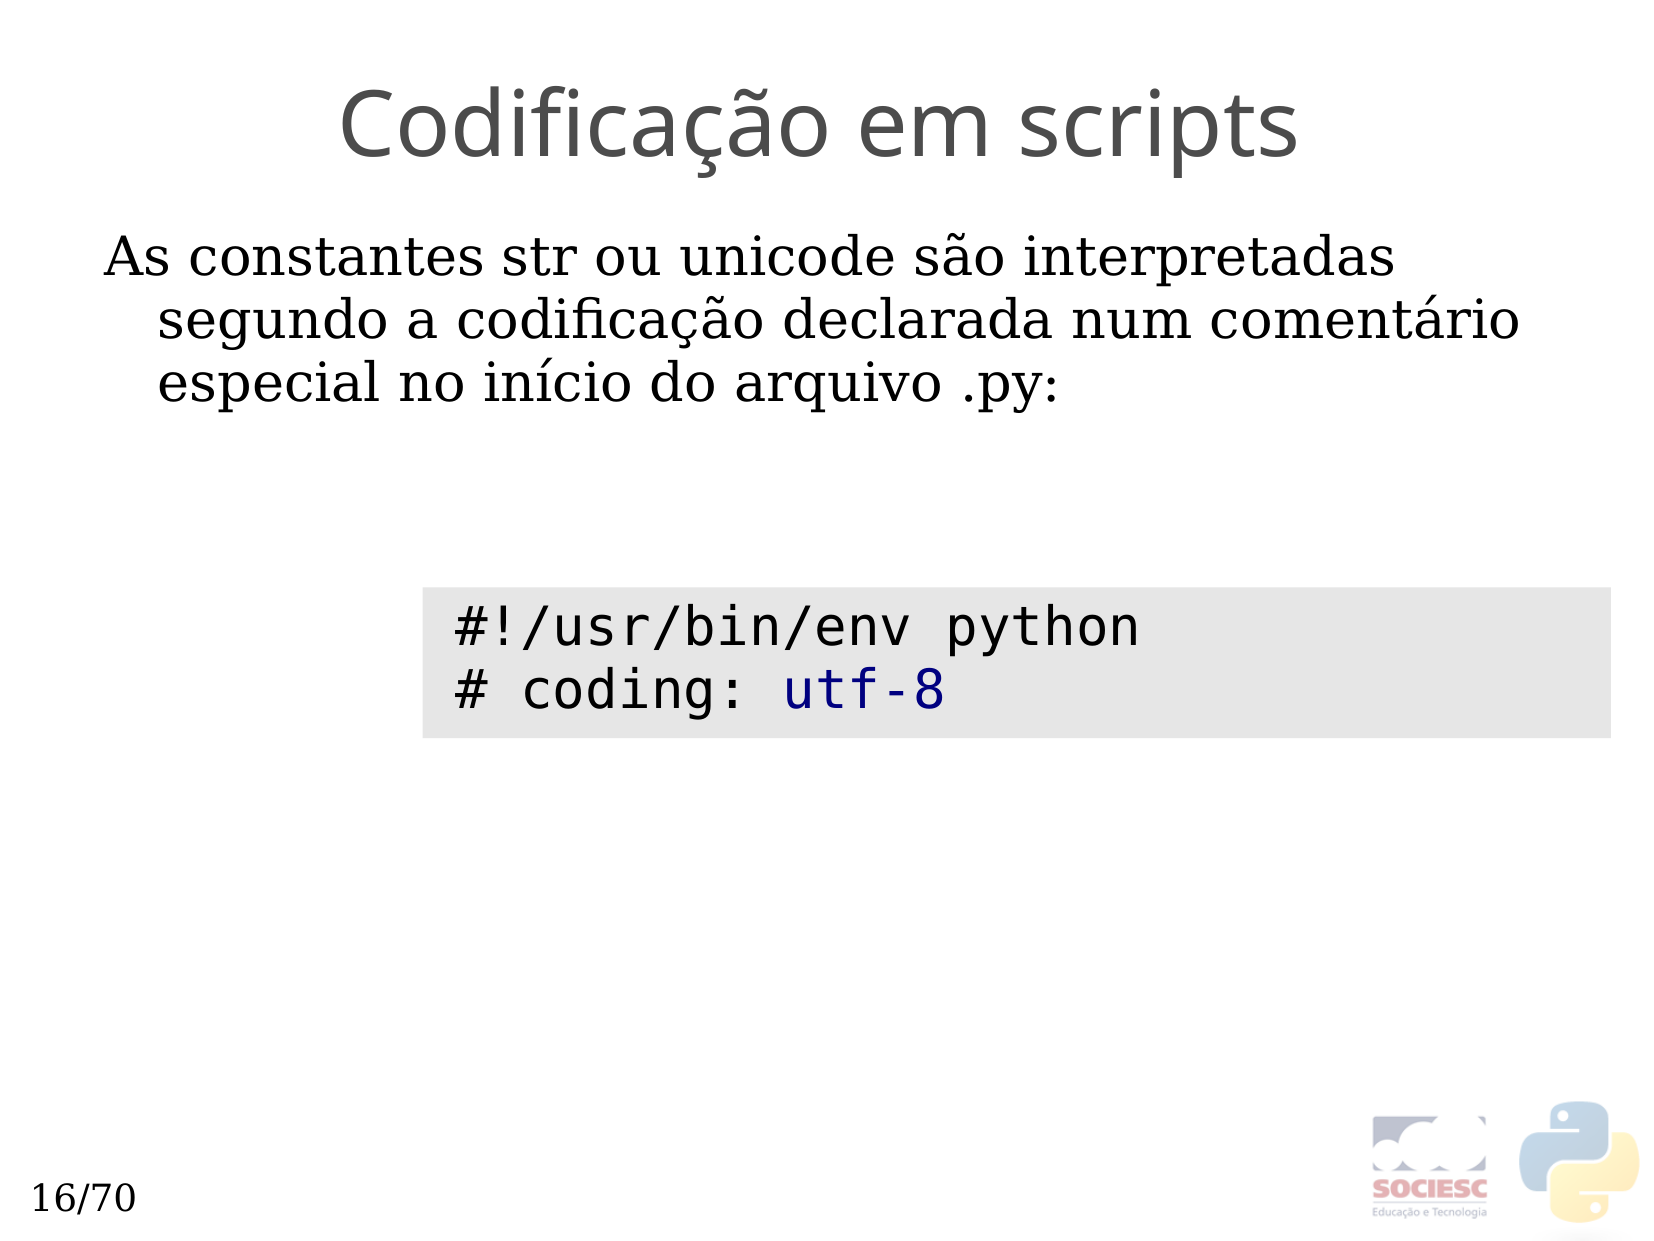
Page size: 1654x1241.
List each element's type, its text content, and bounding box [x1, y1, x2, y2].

picture [1340, 1084, 1654, 1241]
text_box #!/usr/bin/env python # coding: utf-8 [422, 587, 1611, 739]
title Codificação em scripts [75, 17, 1564, 226]
list As constantes str ou unicode são interpretadas segundo a codificação declarada num comentário especial no início do arquivo .py: [86, 225, 1576, 1088]
